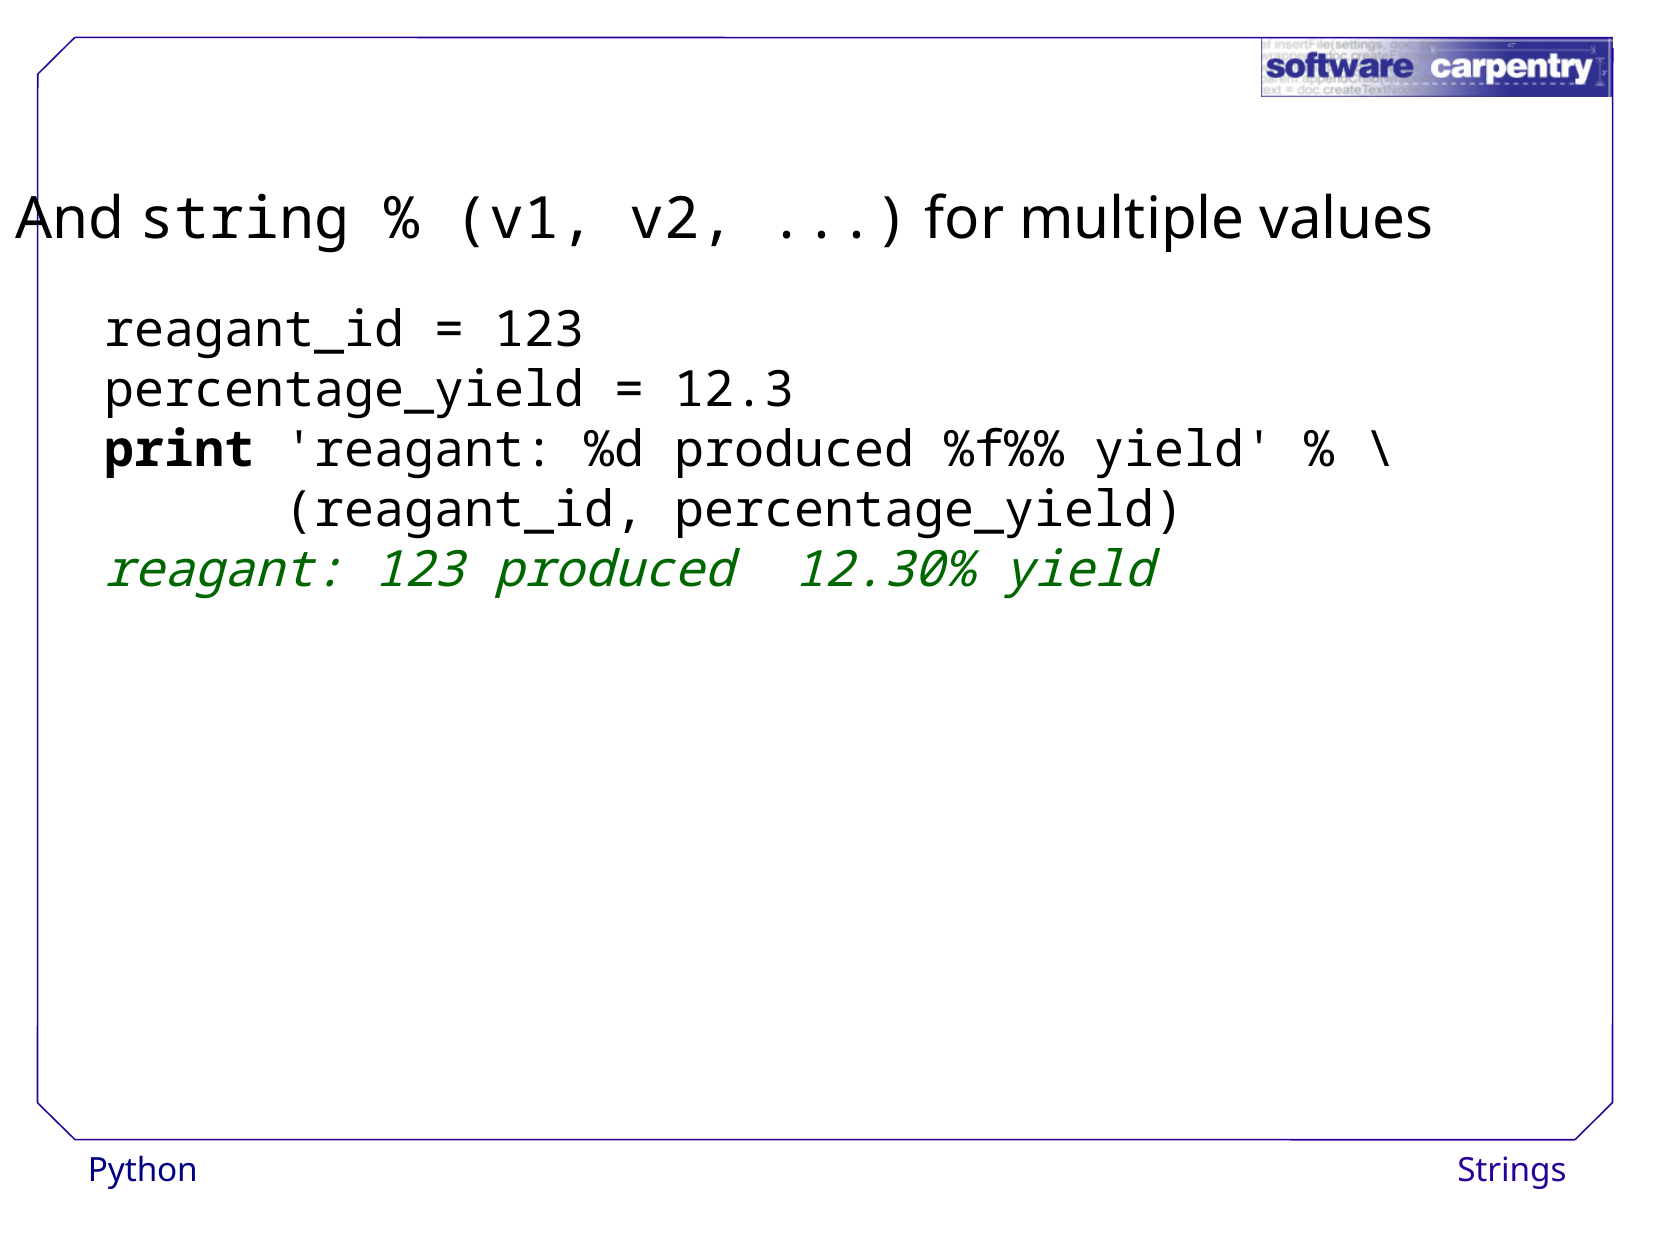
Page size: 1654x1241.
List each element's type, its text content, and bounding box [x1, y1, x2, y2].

picture [1261, 39, 1613, 97]
text_box reagant_id = 123 percentage_yield = 12.3 print 'reagant: %d produced %f%% yield' % \ (reagant_id, percentage_yield) reagant: 123 produced 12.30% yield [89, 289, 1593, 611]
text_box And string % (v1, v2, ...) for multiple values [0, 138, 1599, 259]
